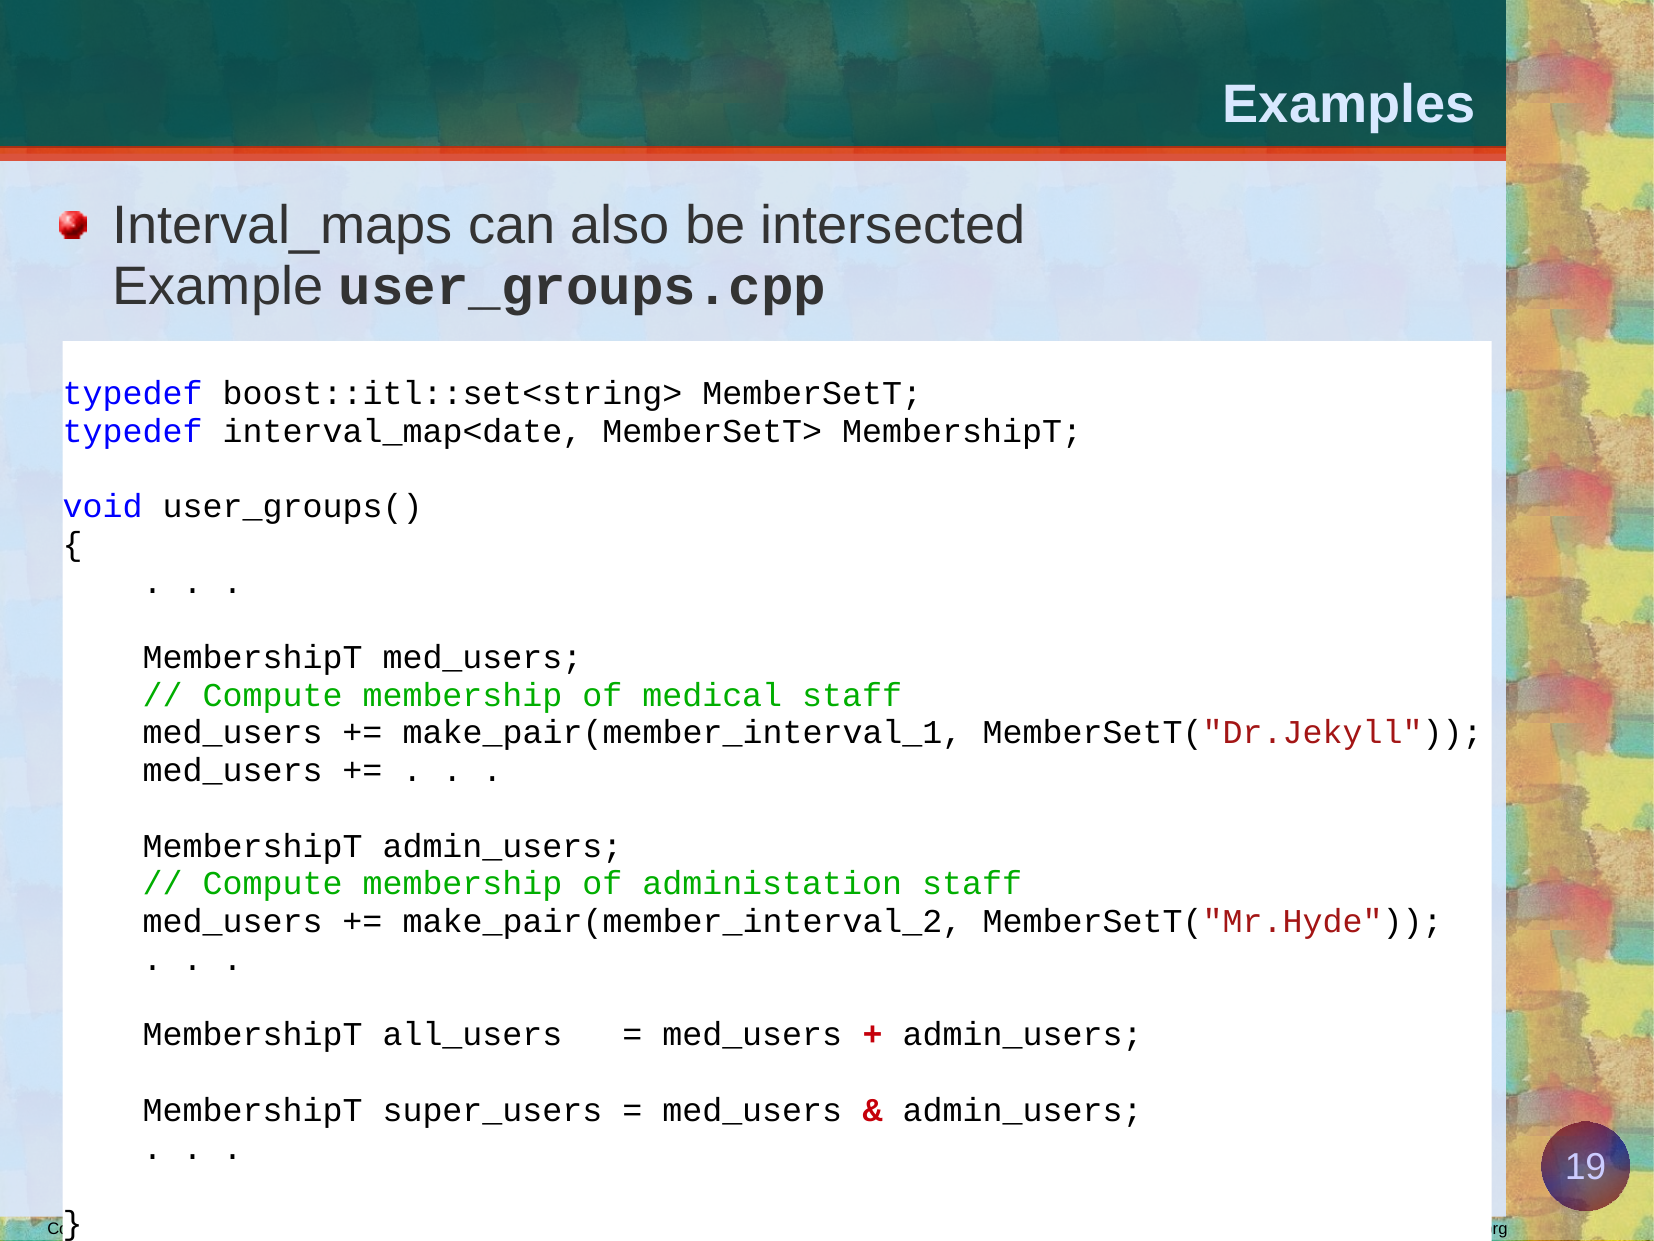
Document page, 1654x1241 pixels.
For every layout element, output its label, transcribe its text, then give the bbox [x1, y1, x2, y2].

text_box typedef boost::itl::set<string> MemberSetT; typedef interval_map<date, MemberSetT> MembershipT; void user_groups() { . . . MembershipT med_users; // Compute membership of medical staff med_users += make_pair(member_interval_1, MemberSetT("Dr.Jekyll")); med_users += . . . MembershipT admin_users; // Compute membership of administation staff med_users += make_pair(member_interval_2, MemberSetT("Mr.Hyde")); . . . MembershipT all_users = med_users + admin_users; MembershipT super_users = med_users & admin_users; . . . } [62, 341, 1492, 1201]
list Interval_maps can also be intersected Example user_groups.cpp [59, 194, 1418, 345]
title Examples [29, 59, 1477, 148]
